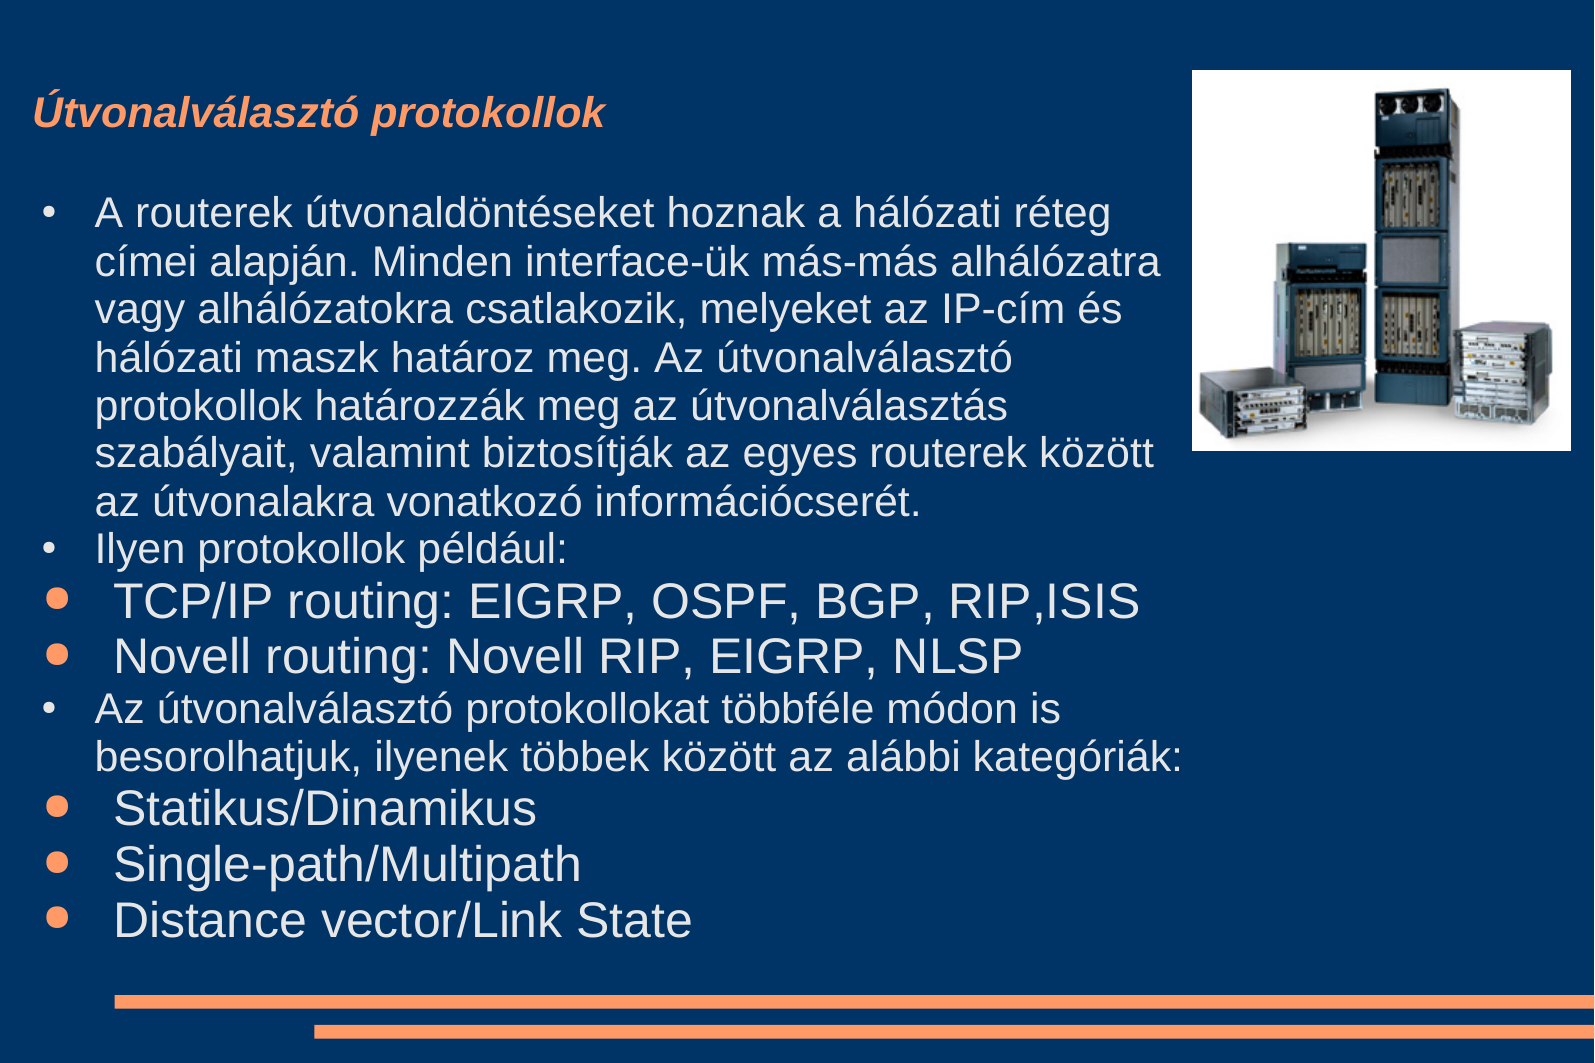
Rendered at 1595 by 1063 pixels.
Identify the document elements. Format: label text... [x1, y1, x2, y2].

picture [1192, 70, 1571, 451]
list A routerek útvonaldöntéseket hoznak a hálózati réteg címei alapján. Minden interface-ük más-más alhálózatra vagy alhálózatokra csatlakozik, melyeket az IP-cím és hálózati maszk határoz meg. Az útvonalválasztó protokollok határozzák meg az útvonalválasztás szabályait, valamint biztosítják az egyes routerek között az útvonalakra vonatkozó információcserét. Ilyen protokollok például: TCP/IP routing: EIGRP, OSPF, BGP, RIP,ISIS Novell routing: Novell RIP, EIGRP, NLSP Az útvonalválasztó protokollokat többféle módon is besorolhatjuk, ilyenek többek között az alábbi kategóriák: Statikus/Dinamikus Single-path/Multipath Distance vector/Link State [23, 188, 1193, 957]
title Útvonalválasztó protokollok [32, 23, 1394, 188]
